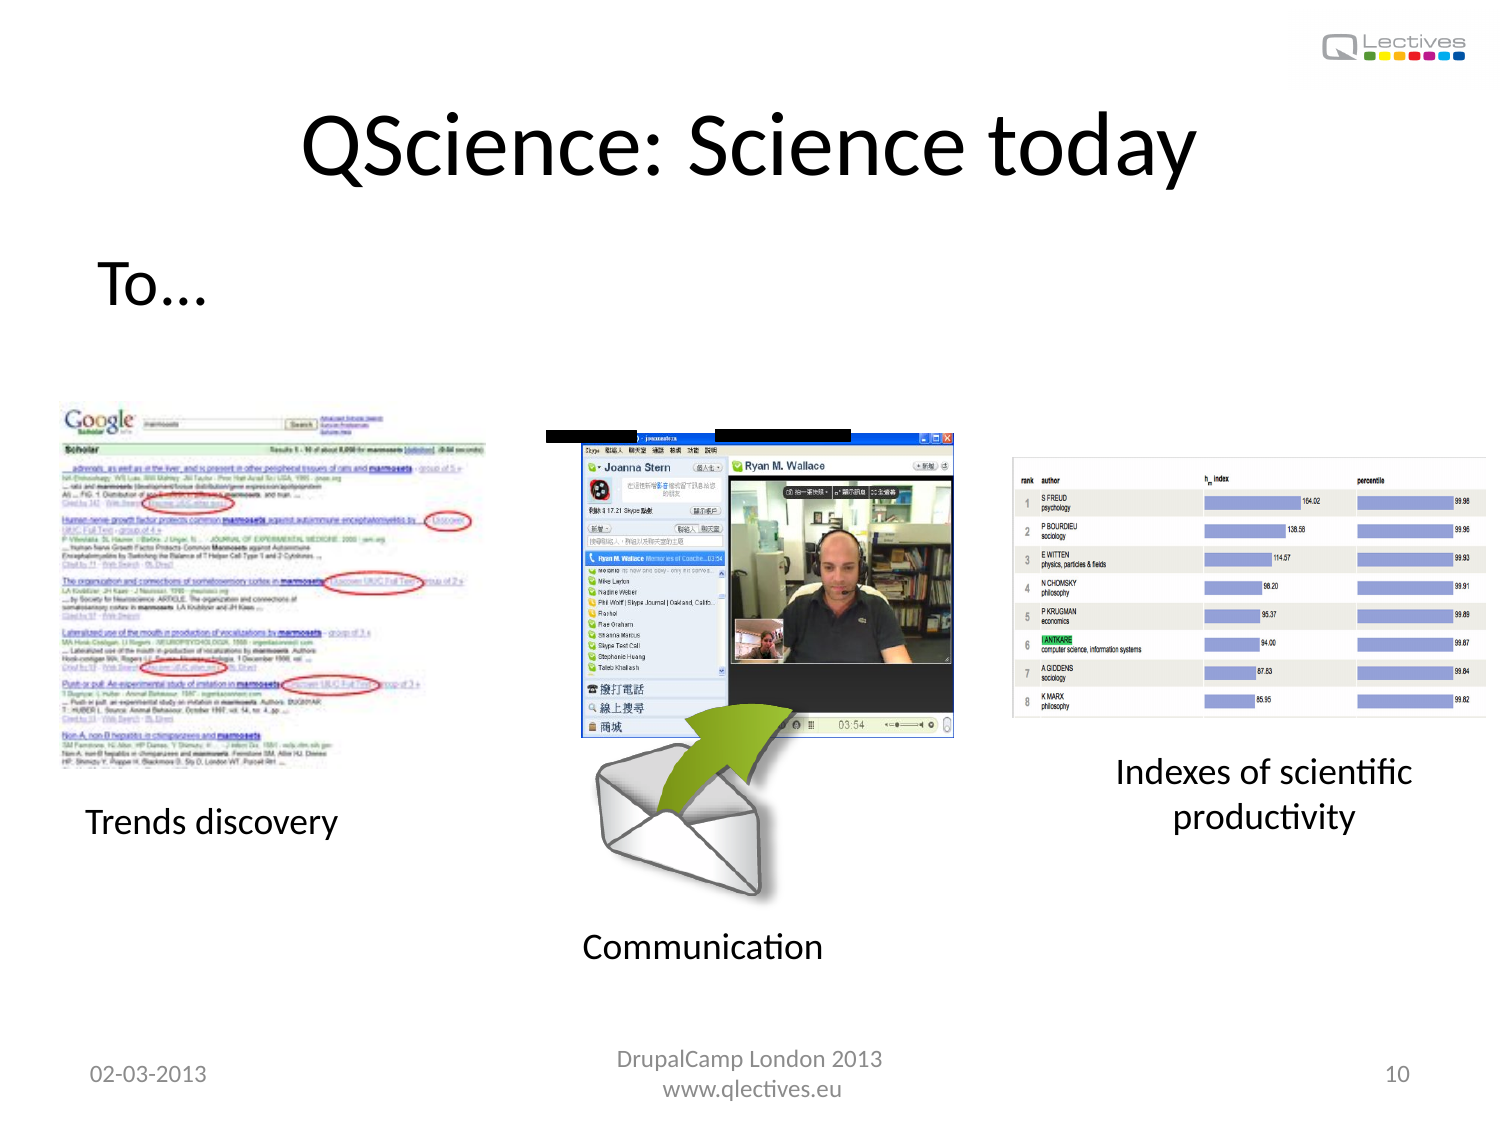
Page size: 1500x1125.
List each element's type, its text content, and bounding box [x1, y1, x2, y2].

text_box To... [47, 248, 342, 341]
text_box 02-03-2013 [74, 1042, 425, 1103]
text_box [546, 430, 637, 443]
text_box DrupalCamp London 2013 www.qlectives.eu [512, 1042, 988, 1103]
picture [1288, 9, 1500, 90]
text_box QScience: Science today [75, 45, 1425, 233]
text_box <number> [1074, 1042, 1425, 1103]
picture [581, 433, 954, 915]
picture [1012, 457, 1486, 718]
text_box Communication [567, 914, 894, 975]
text_box [715, 429, 851, 442]
text_box Indexes of scientific productivity [1063, 739, 1465, 845]
text_box Trends discovery [70, 789, 415, 850]
picture [59, 401, 486, 769]
